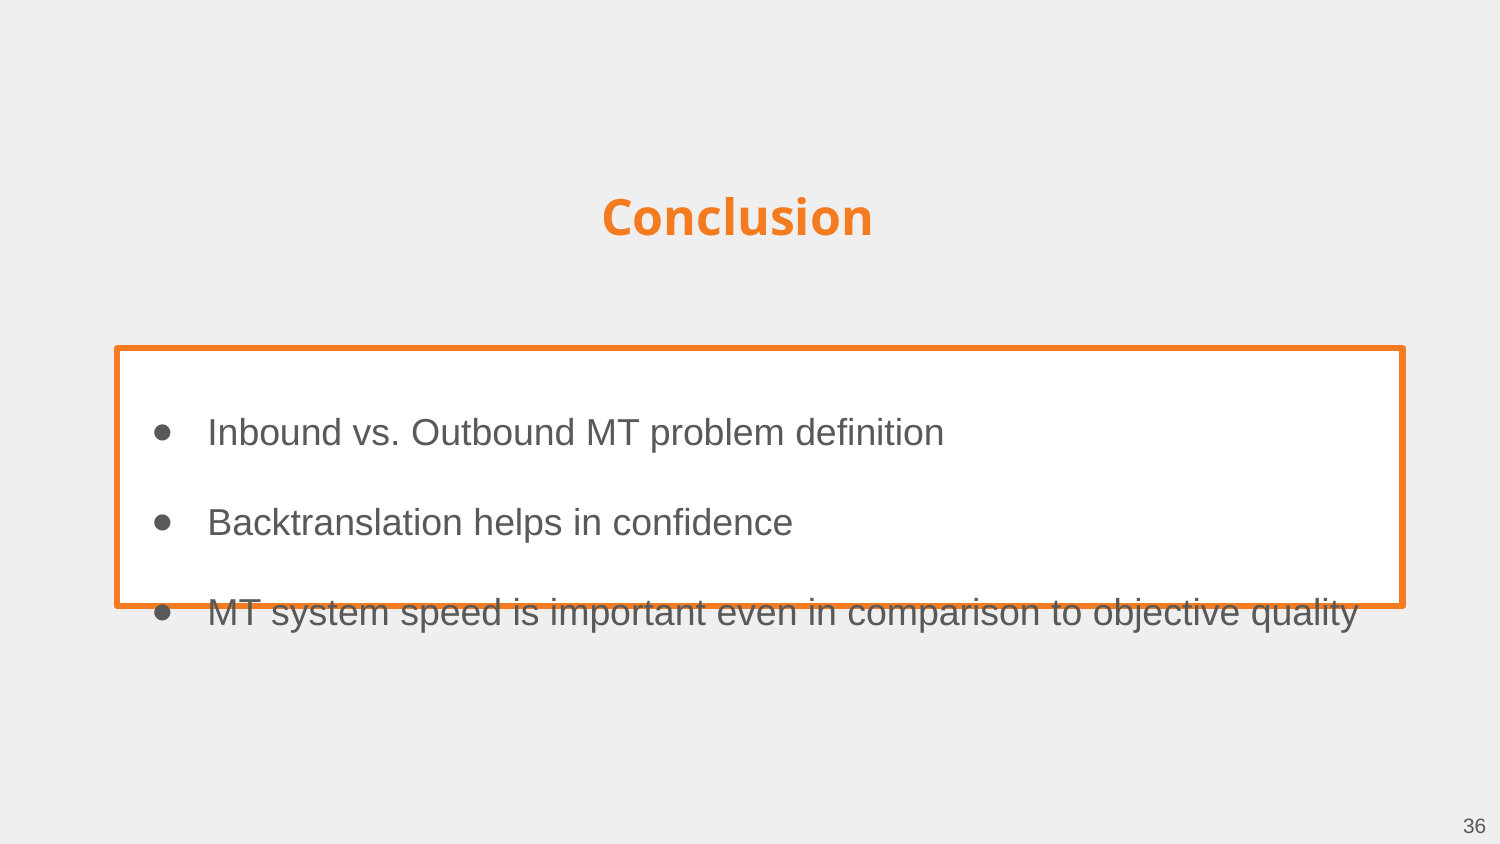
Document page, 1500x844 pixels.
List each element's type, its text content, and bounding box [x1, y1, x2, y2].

list Inbound vs. Outbound MT problem definition Backtranslation helps in confidence MT system speed is important even in comparison to objective quality [117, 348, 1403, 607]
subtitle Conclusion [223, 161, 1252, 245]
slide_number <number> [1411, 792, 1500, 844]
